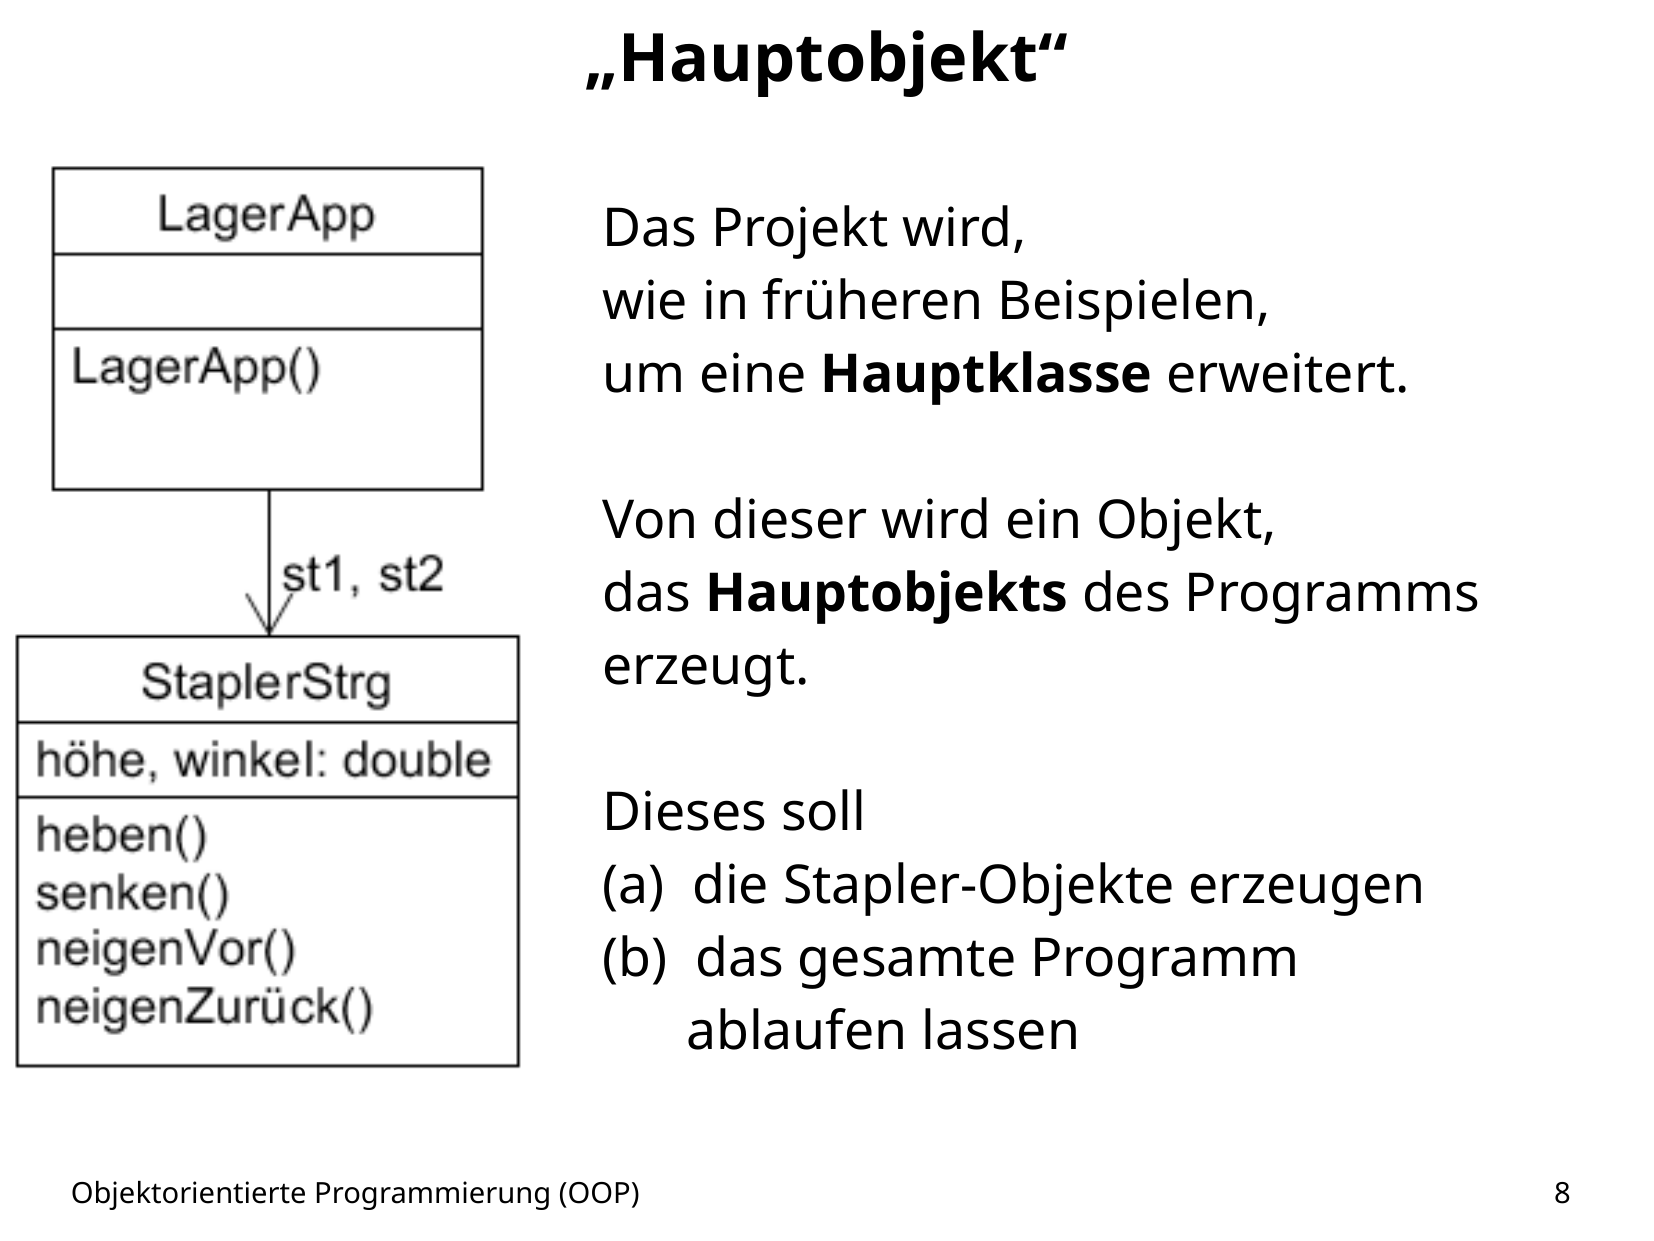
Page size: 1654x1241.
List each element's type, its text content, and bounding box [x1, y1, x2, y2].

list Das Projekt wird, wie in früheren Beispielen, um eine Hauptklasse erweitert. Von dieser wird ein Objekt, das Hauptobjekts des Programms erzeugt. Dieses soll (a) die Stapler-Objekte erzeugen (b) das gesamte Programm ablaufen lassen [602, 188, 1607, 1071]
picture [14, 165, 1639, 1071]
title „Hauptobjekt“ [0, 5, 1654, 107]
